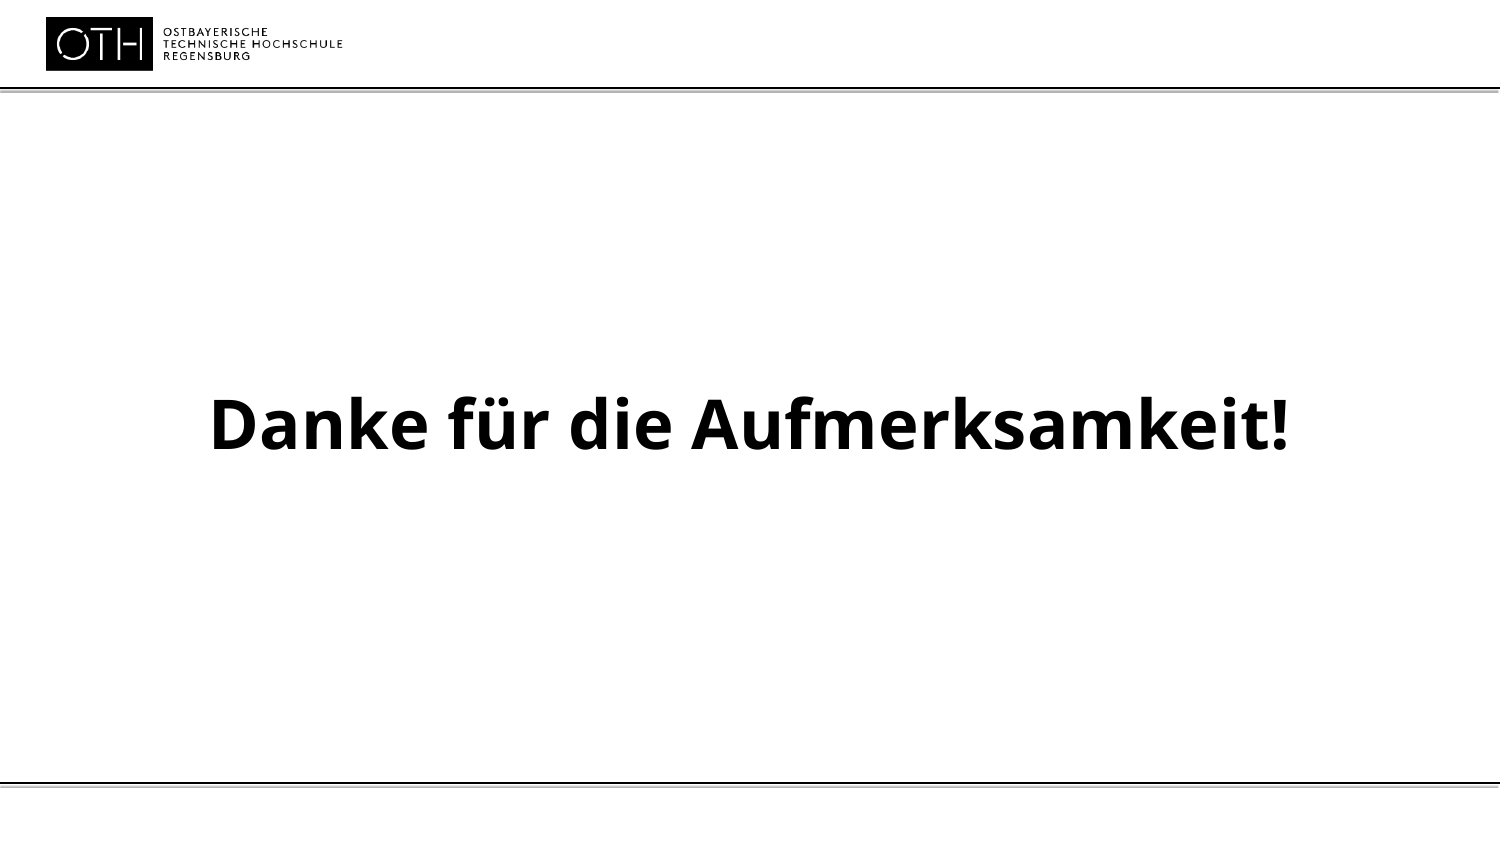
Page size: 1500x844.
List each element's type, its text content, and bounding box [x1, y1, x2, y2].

title Danke für die Aufmerksamkeit! [112, 293, 1388, 551]
picture [46, 17, 414, 71]
